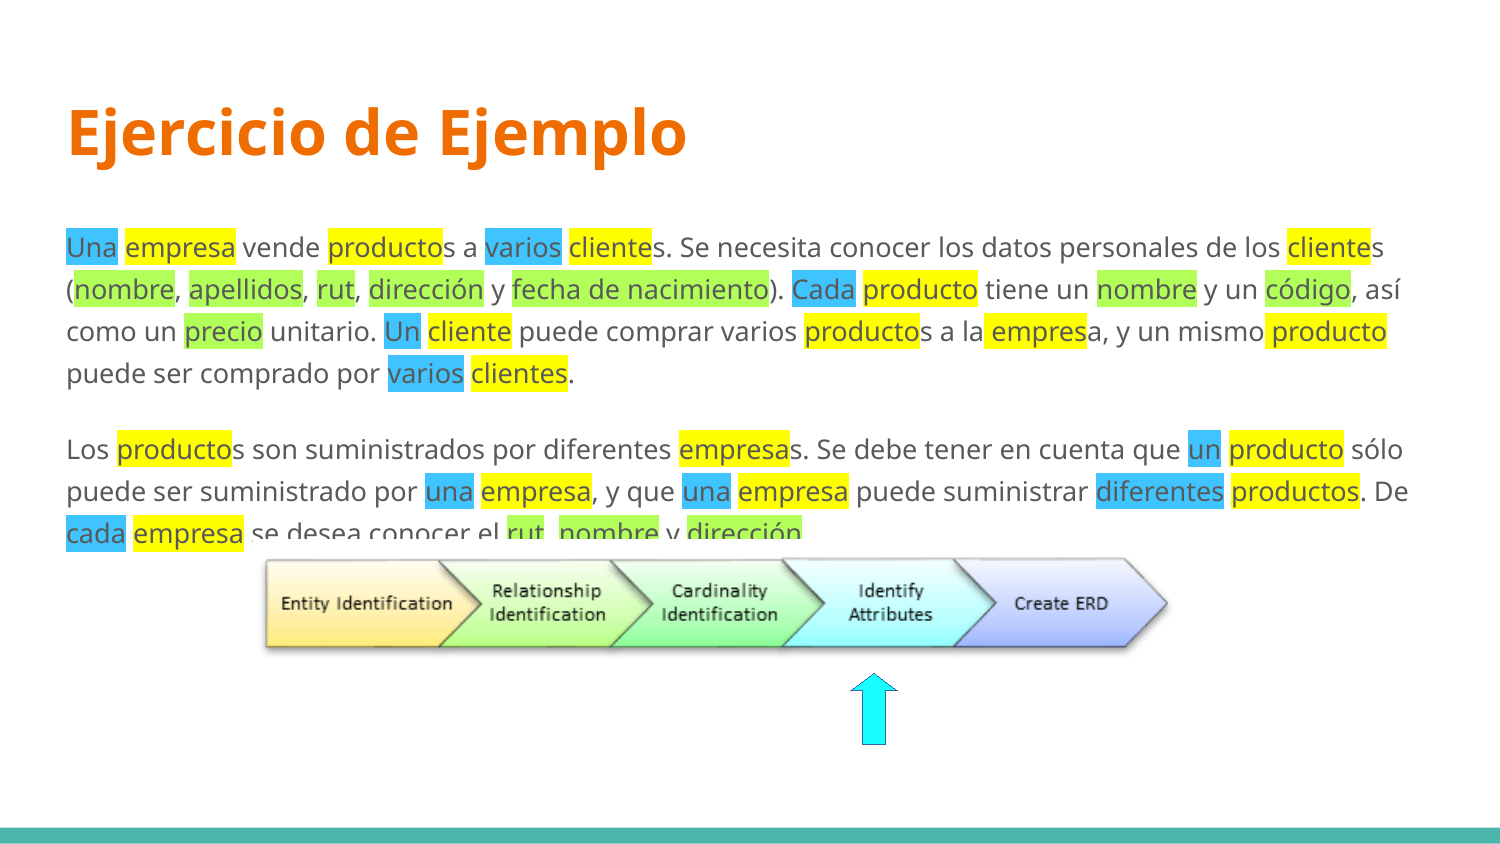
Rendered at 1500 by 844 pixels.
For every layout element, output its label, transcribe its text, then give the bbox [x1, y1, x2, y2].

picture [253, 539, 1182, 662]
list Una empresa vende productos a varios clientes. Se necesita conocer los datos personales de los clientes (nombre, apellidos, rut, dirección y fecha de nacimiento). Cada producto tiene un nombre y un código, así como un precio unitario. Un cliente puede comprar varios productos a la empresa, y un mismo producto puede ser comprado por varios clientes. Los productos son suministrados por diferentes empresas. Se debe tener en cuenta que un producto sólo puede ser suministrado por una empresa, y que una empresa puede suministrar diferentes productos. De cada empresa se desea conocer el rut, nombre y dirección. [51, 207, 1449, 567]
text_box [850, 673, 898, 745]
title Ejercicio de Ejemplo [51, 72, 1449, 189]
